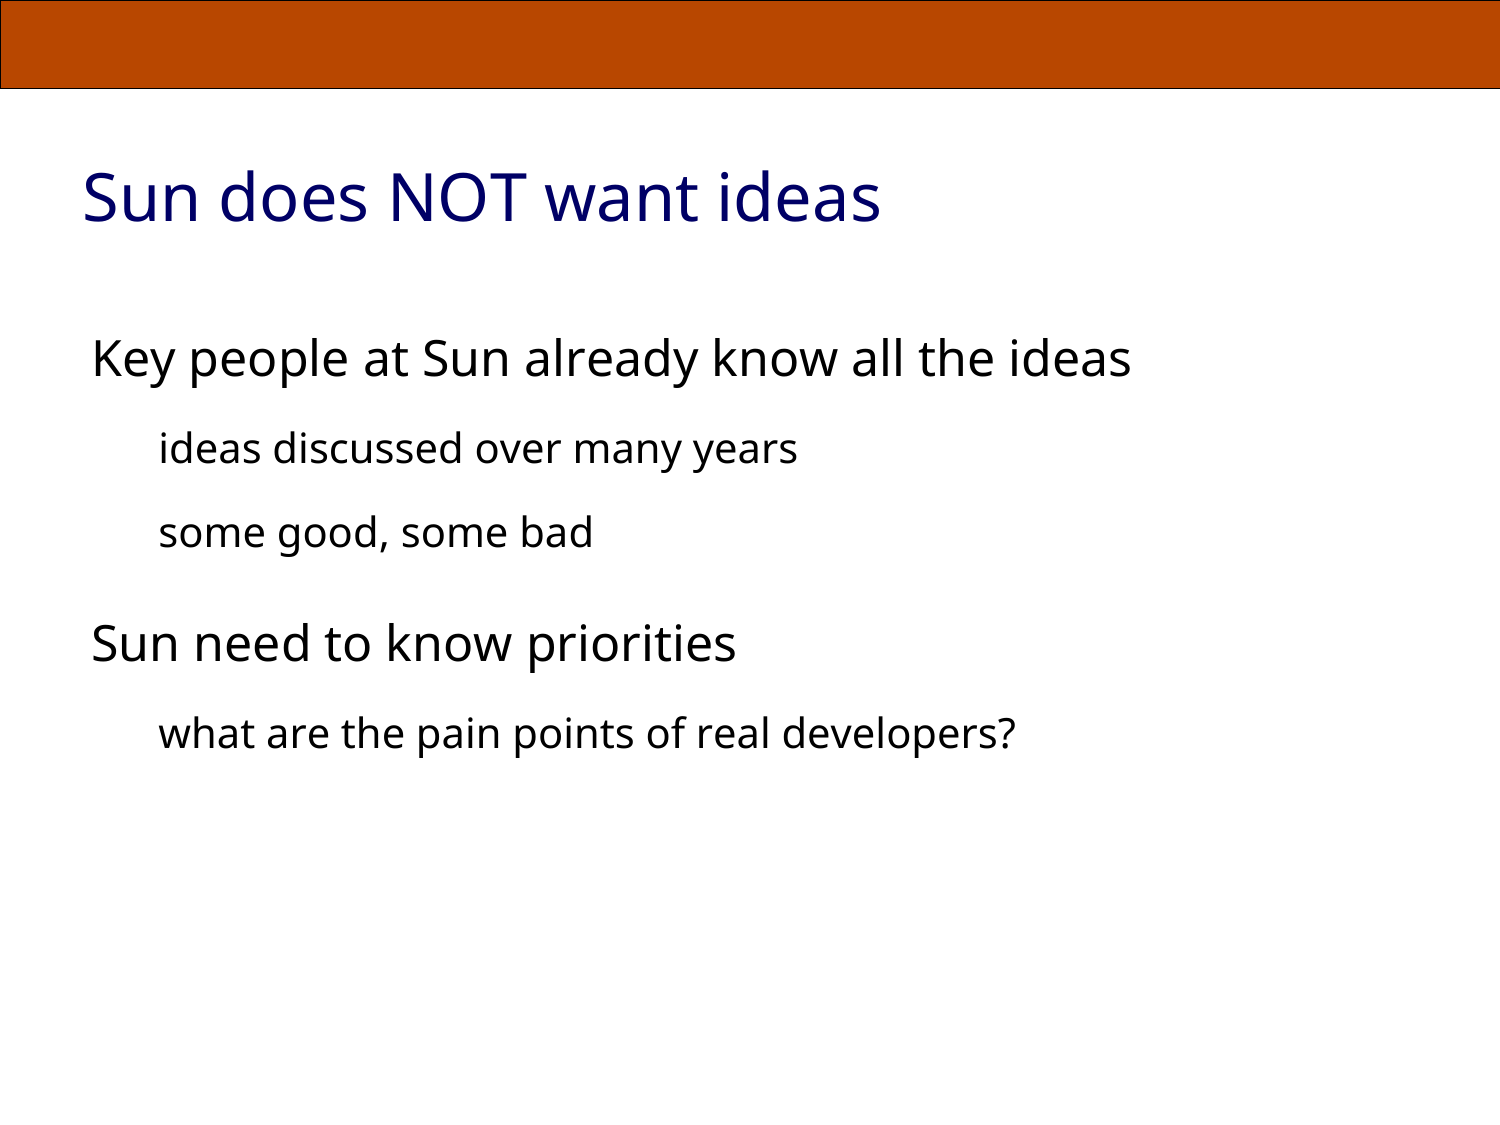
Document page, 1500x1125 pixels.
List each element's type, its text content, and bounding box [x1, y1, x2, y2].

list Key people at Sun already know all the ideas ideas discussed over many years some good, some bad Sun need to know priorities what are the pain points of real developers? [75, 298, 1425, 1034]
title Sun does NOT want ideas [74, 105, 1423, 249]
